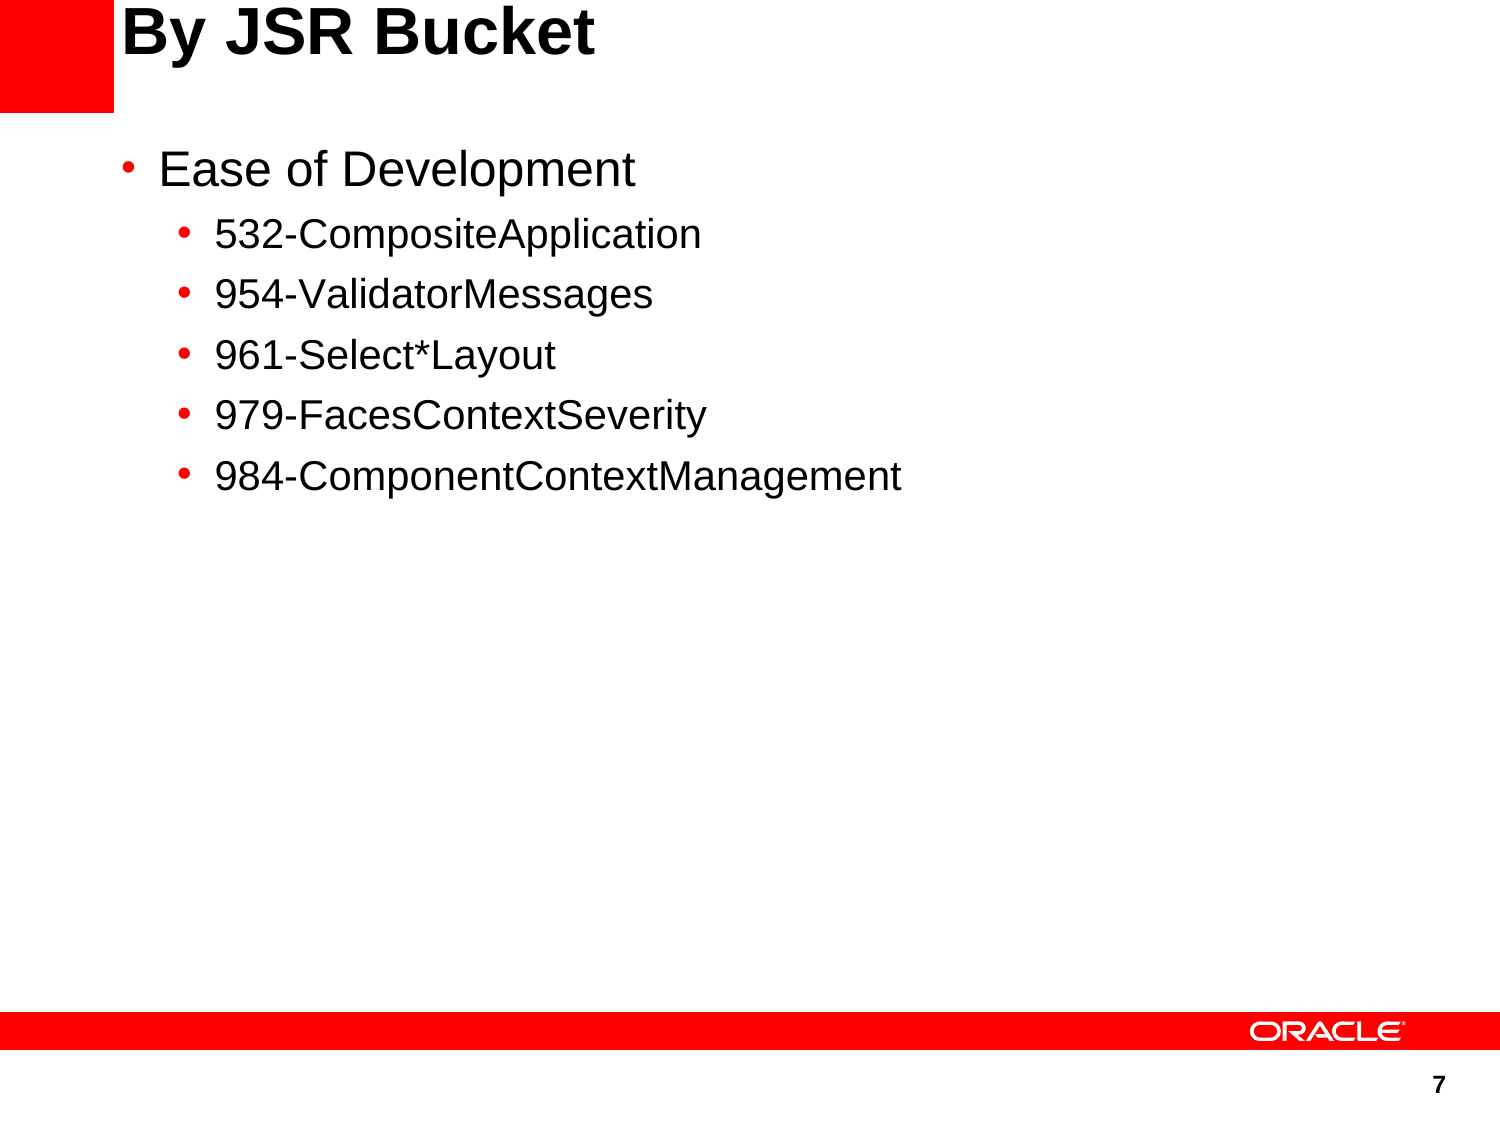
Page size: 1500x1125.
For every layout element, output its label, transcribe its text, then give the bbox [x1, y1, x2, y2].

picture [0, 0, 114, 113]
picture [0, 1012, 1500, 1050]
title By JSR Bucket [121, 0, 1366, 128]
list Ease of Development 532-CompositeApplication 954-ValidatorMessages 961-Select*Layout 979-FacesContextSeverity 984-ComponentContextManagement [121, 136, 1358, 835]
